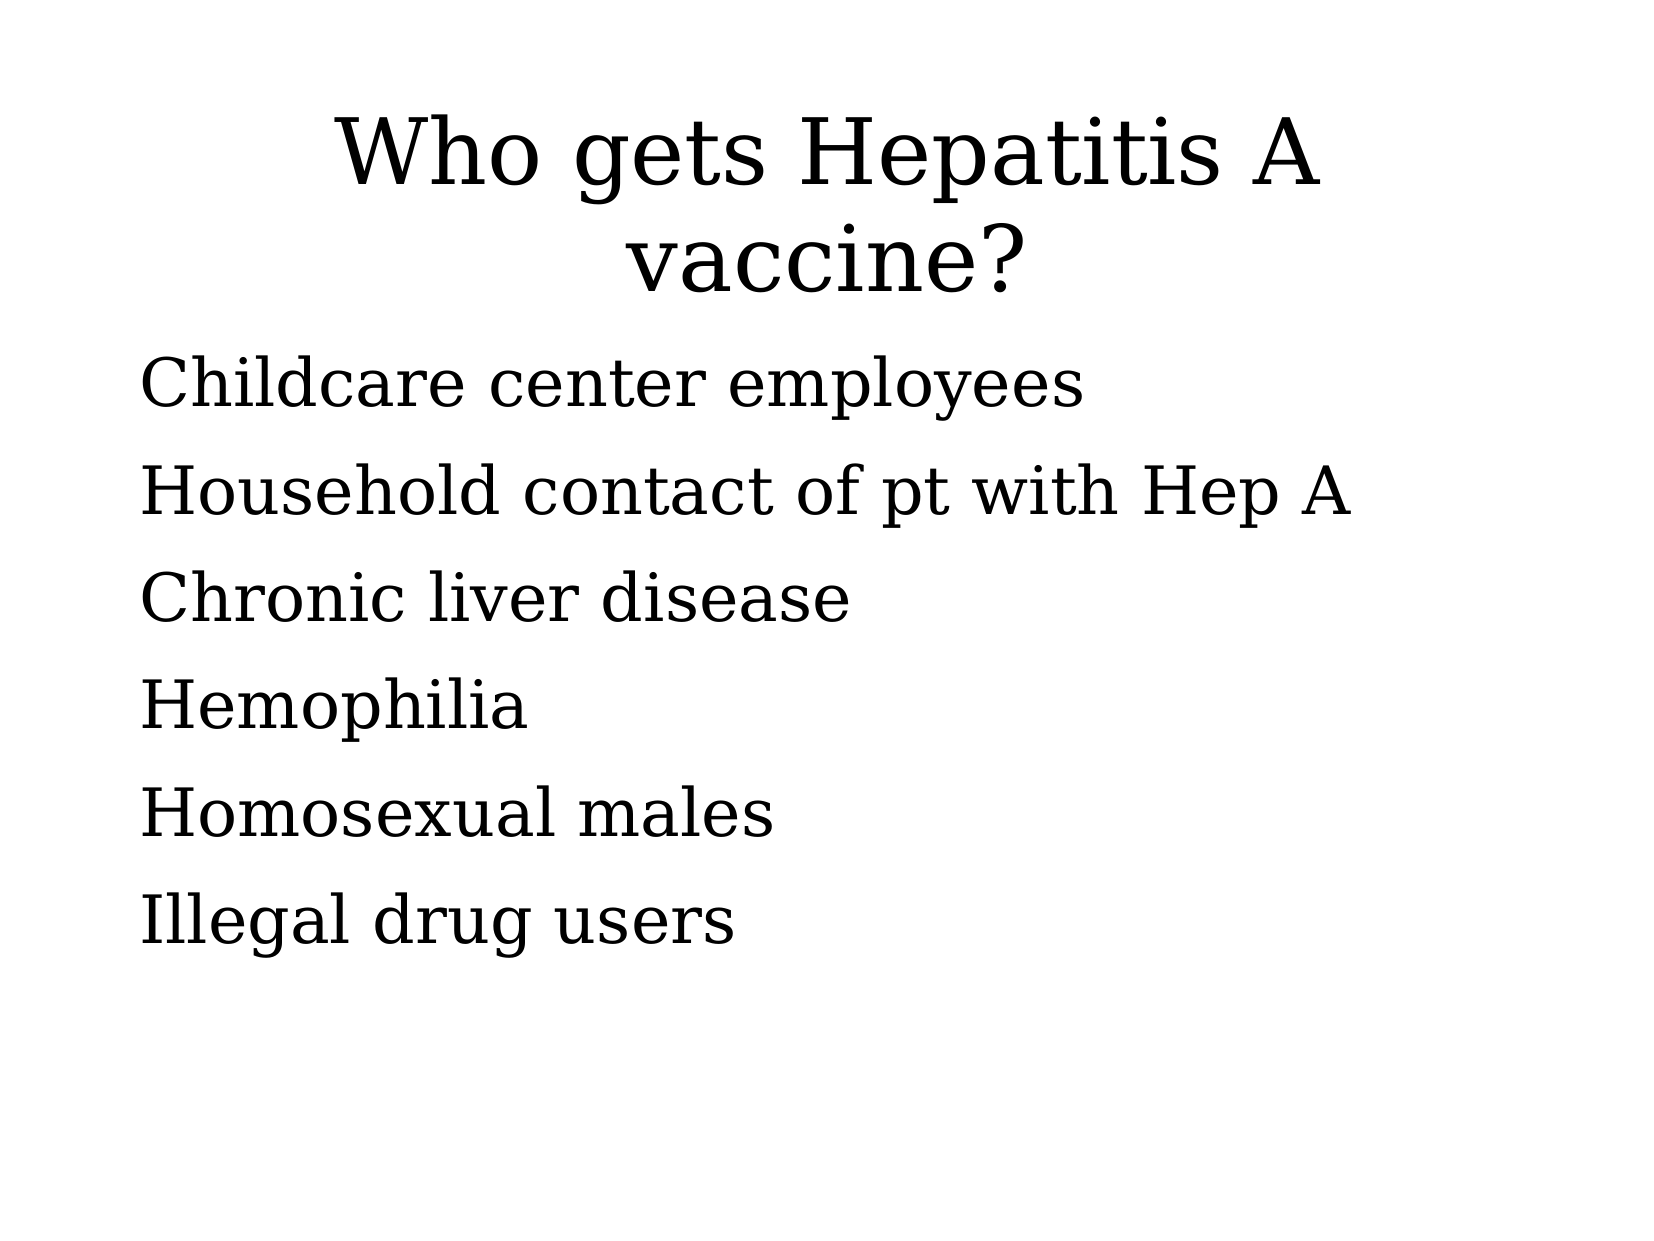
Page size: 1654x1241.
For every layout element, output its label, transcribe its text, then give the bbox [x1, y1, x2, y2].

title Who gets Hepatitis A vaccine? [121, 99, 1534, 314]
list Childcare center employees Household contact of pt with Hep A Chronic liver disease Hemophilia Homosexual males Illegal drug users [121, 344, 1534, 1127]
